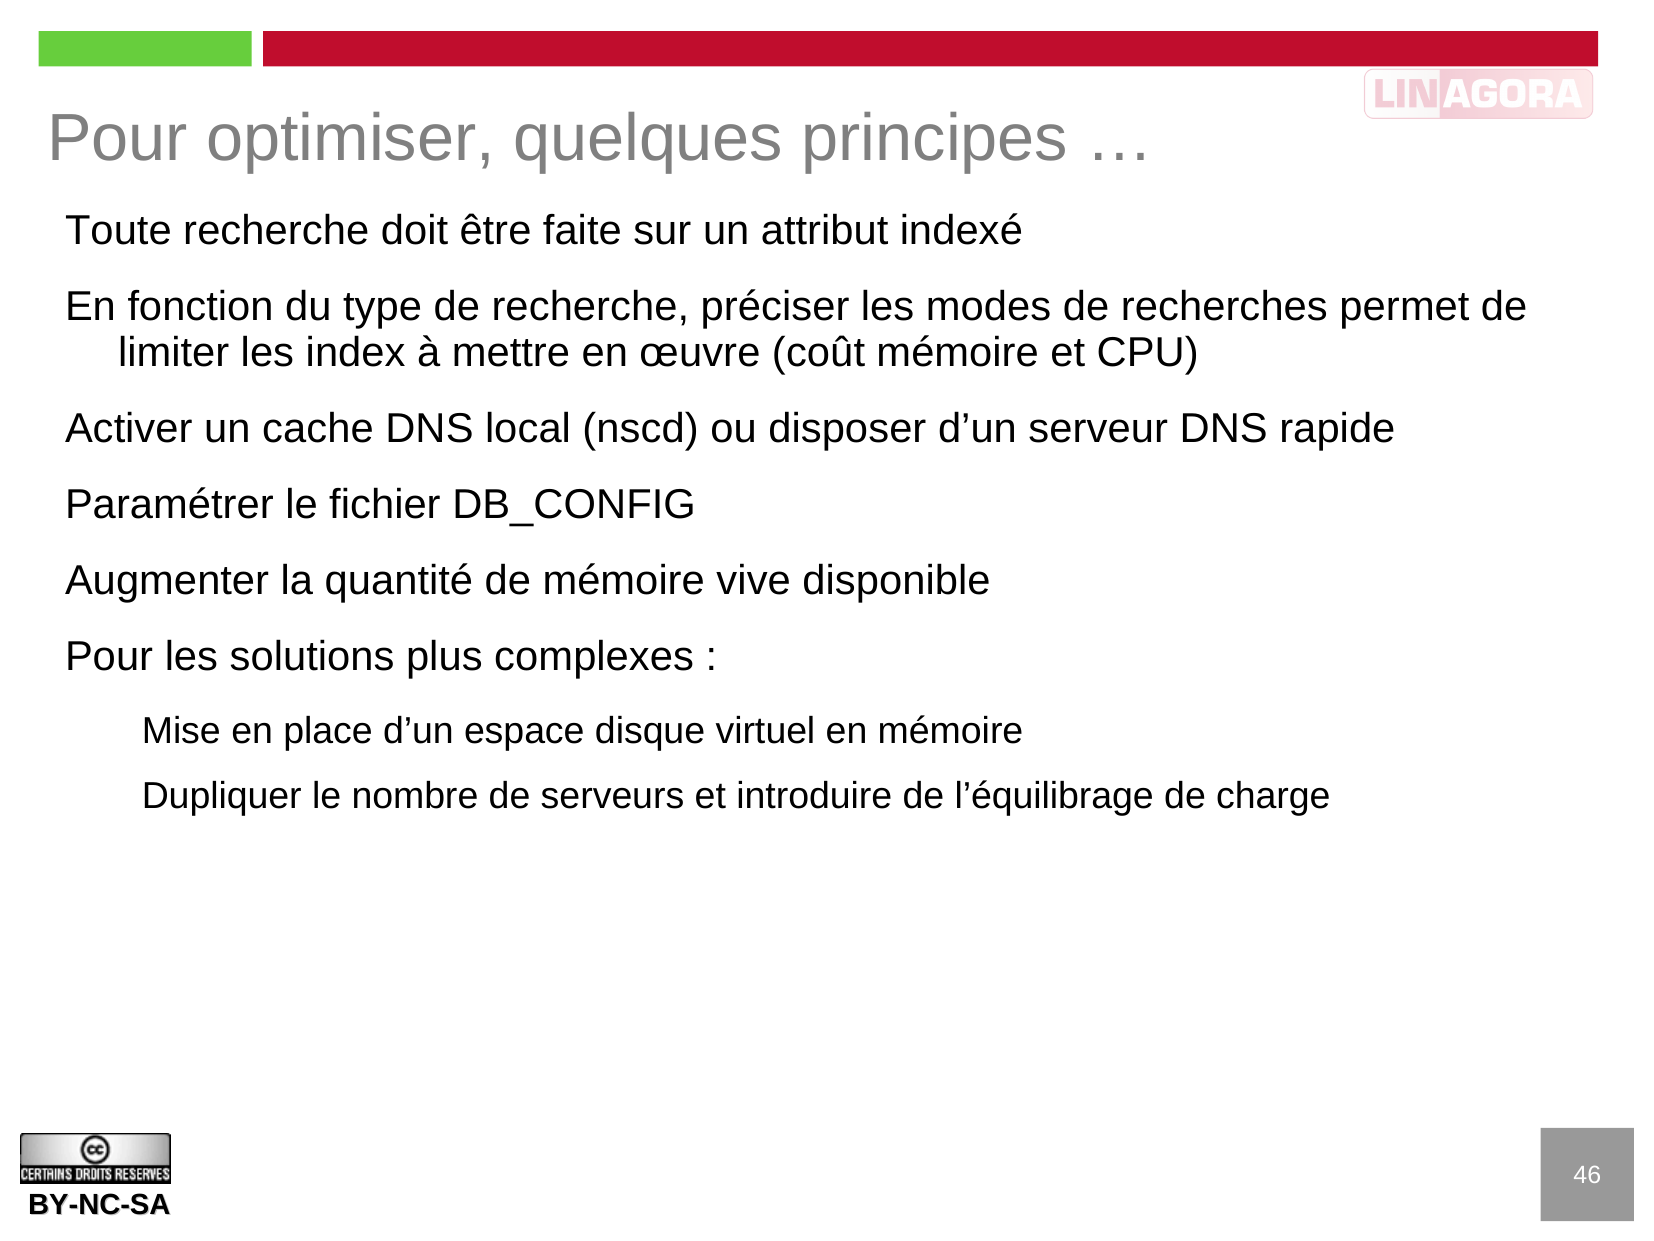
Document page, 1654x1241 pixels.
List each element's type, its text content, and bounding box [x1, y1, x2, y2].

title Pour optimiser, quelques principes … [47, 97, 1447, 178]
picture [20, 1133, 171, 1184]
list Toute recherche doit être faite sur un attribut indexé En fonction du type de recherche, préciser les modes de recherches permet de limiter les index à mettre en œuvre (coût mémoire et CPU) Activer un cache DNS local (nscd) ou disposer d’un serveur DNS rapide Paramétrer le fichier DB_CONFIG Augmenter la quantité de mémoire vive disponible Pour les solutions plus complexes : Mise en place d’un espace disque virtuel en mémoire Dupliquer le nombre de serveurs et introduire de l’équilibrage de charge [47, 206, 1625, 1093]
